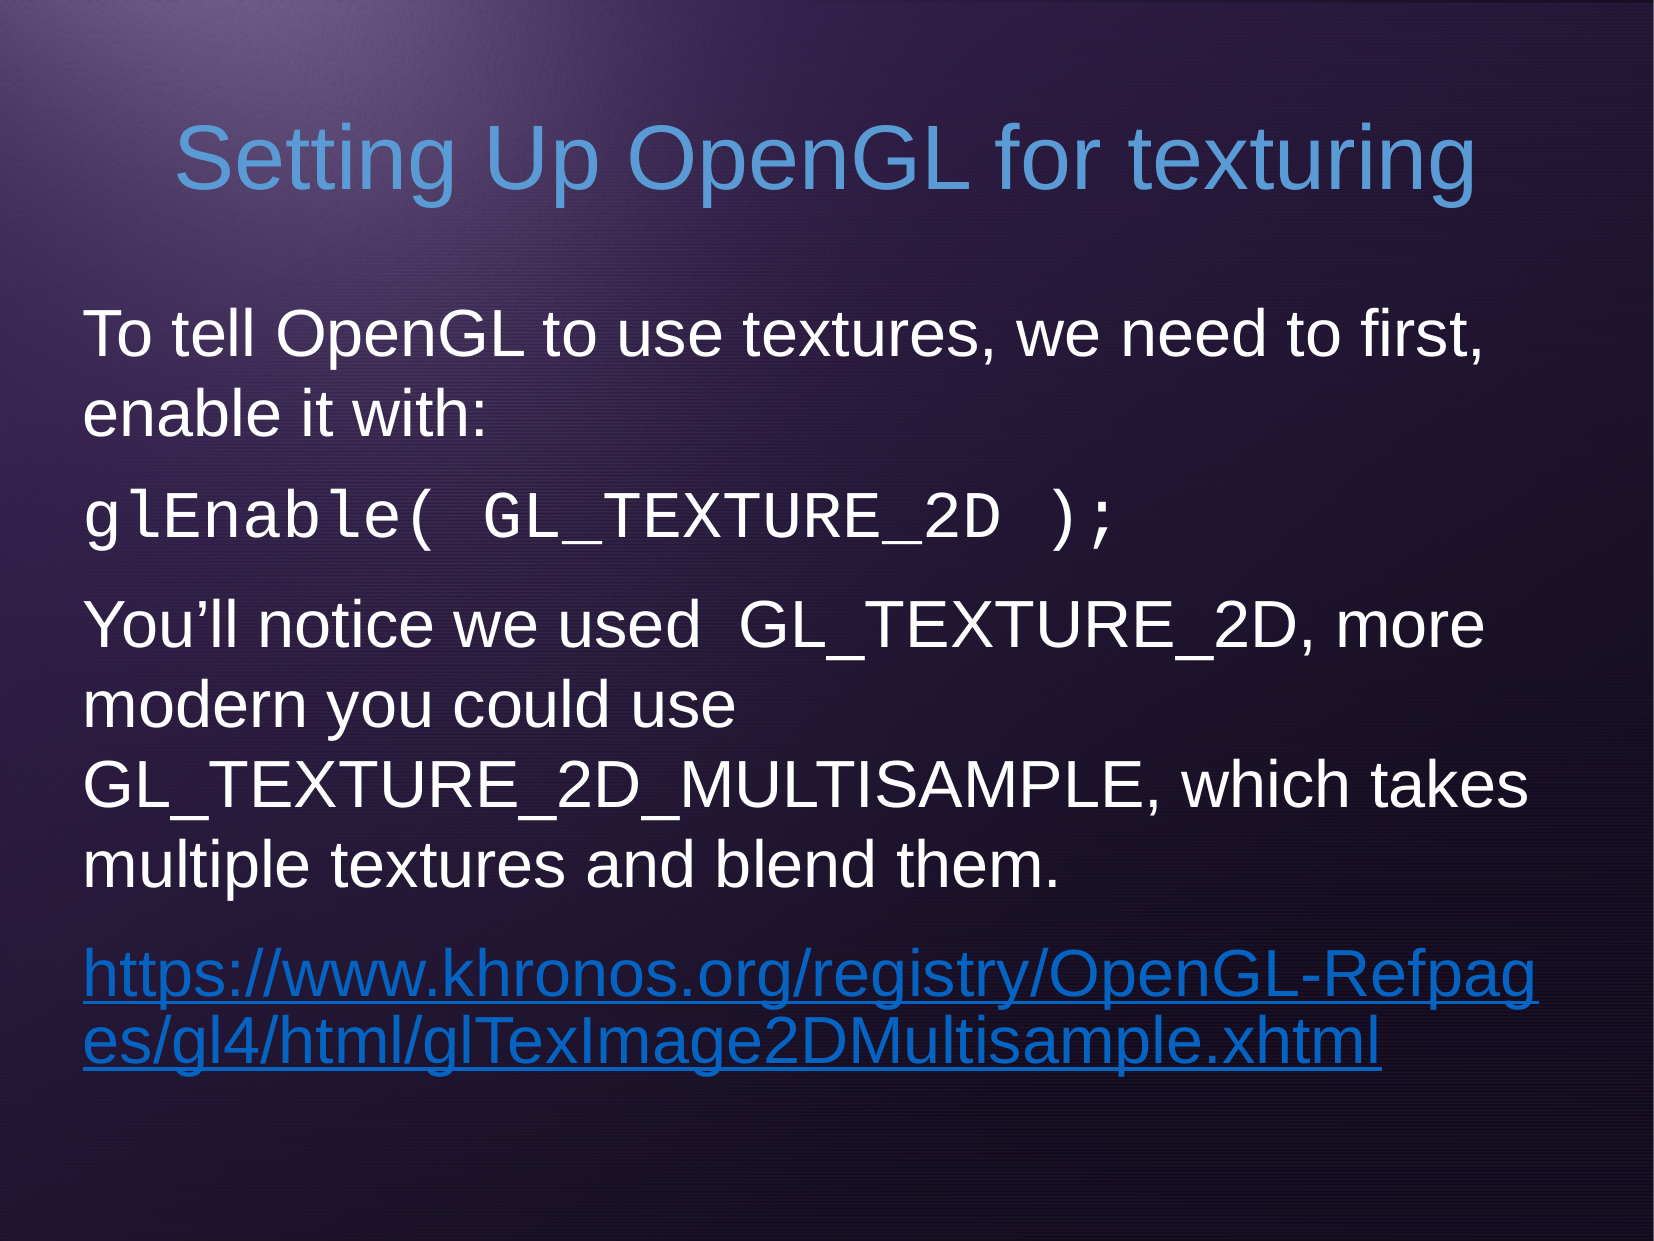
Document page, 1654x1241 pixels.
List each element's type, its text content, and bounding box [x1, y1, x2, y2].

title Setting Up OpenGL for texturing [82, 49, 1571, 257]
list To tell OpenGL to use textures, we need to first, enable it with: glEnable( GL_TEXTURE_2D ); You’ll notice we used GL_TEXTURE_2D, more modern you could use GL_TEXTURE_2D_MULTISAMPLE, which takes multiple textures and blend them. https://www.khronos.org/registry/OpenGL-Refpages/gl4/html/glTexImage2DMultisample.xhtml [82, 290, 1571, 1010]
picture [0, 0, 1654, 1241]
